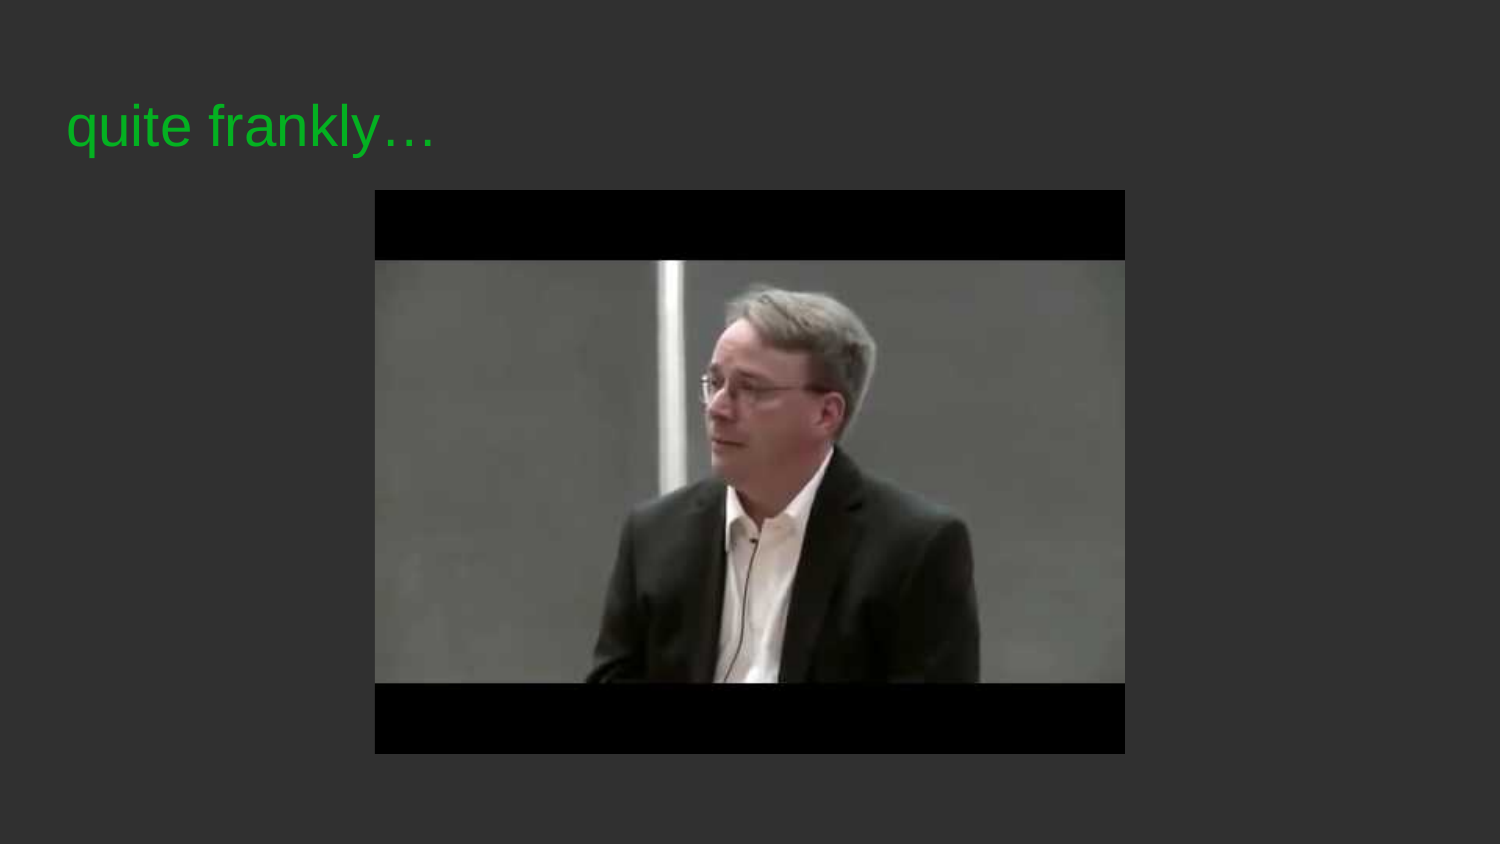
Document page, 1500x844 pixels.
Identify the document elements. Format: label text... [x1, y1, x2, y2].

title quite frankly… [51, 72, 1449, 167]
text_box [374, 190, 1125, 754]
